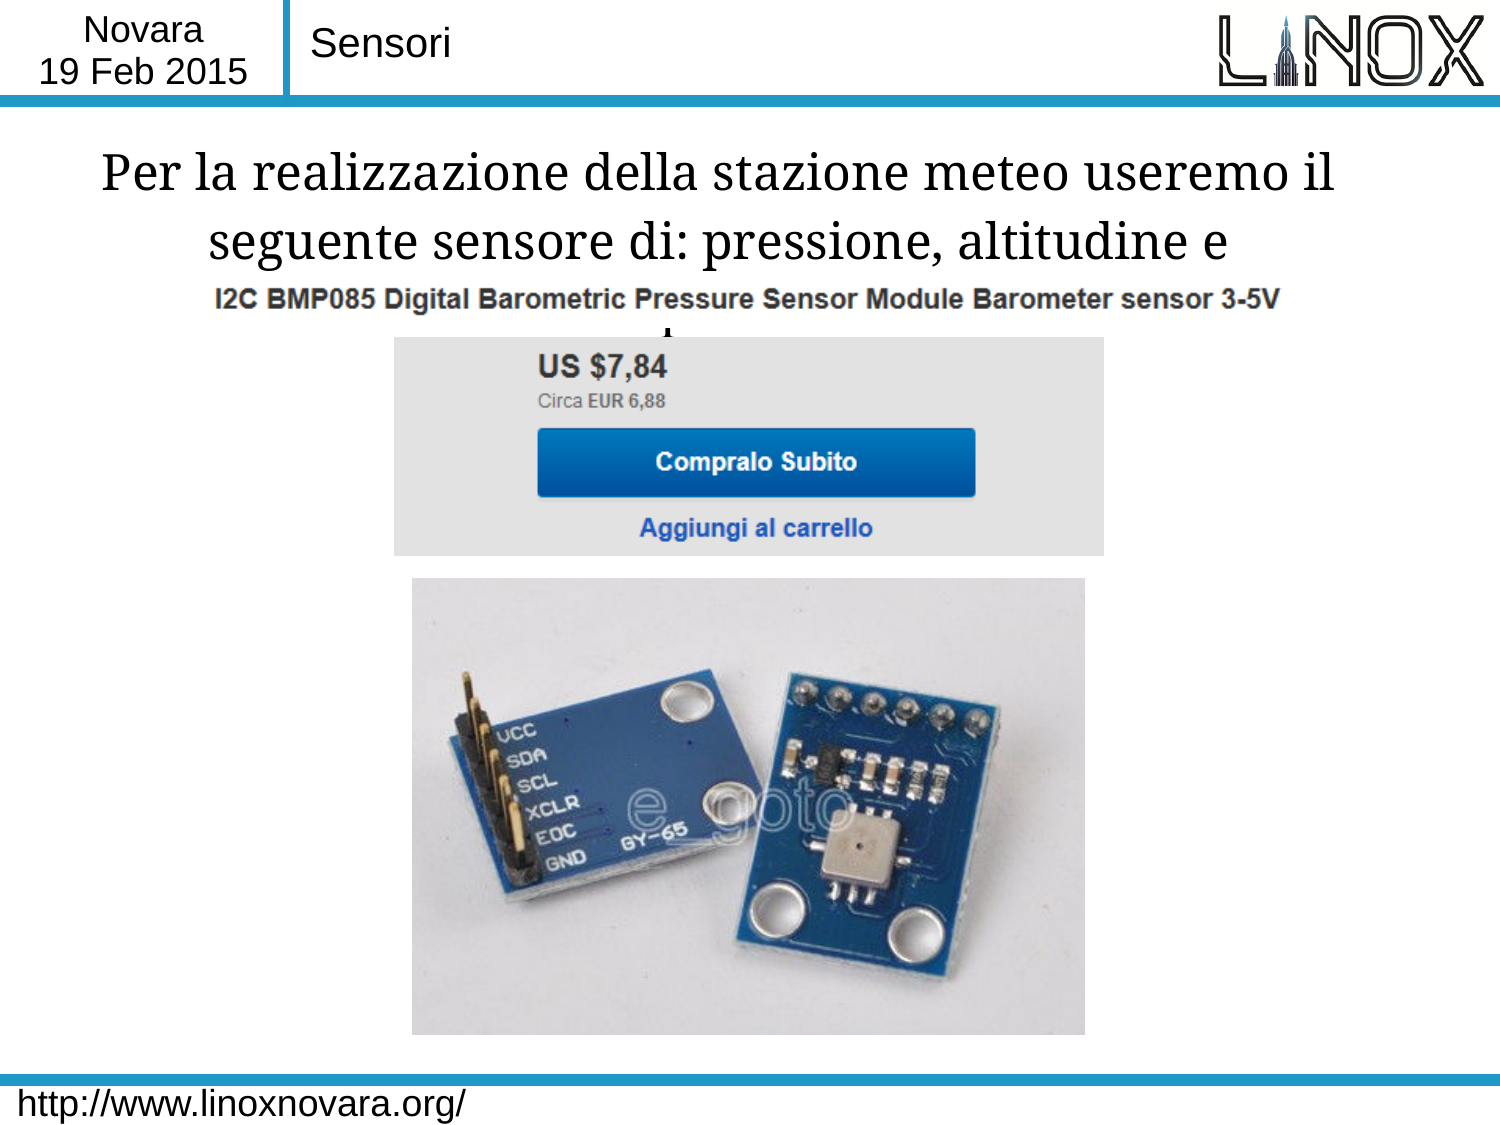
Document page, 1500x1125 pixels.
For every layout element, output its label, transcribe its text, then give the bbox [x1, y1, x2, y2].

picture [394, 337, 1104, 556]
picture [0, 0, 1500, 107]
picture [0, 1074, 1500, 1086]
text_box Per la realizzazione della stazione meteo useremo il seguente sensore di: pressione, altitudine e temperatura [56, 129, 1382, 259]
picture [412, 578, 1085, 1036]
list Sensori [295, 11, 1321, 87]
picture [193, 271, 1305, 328]
